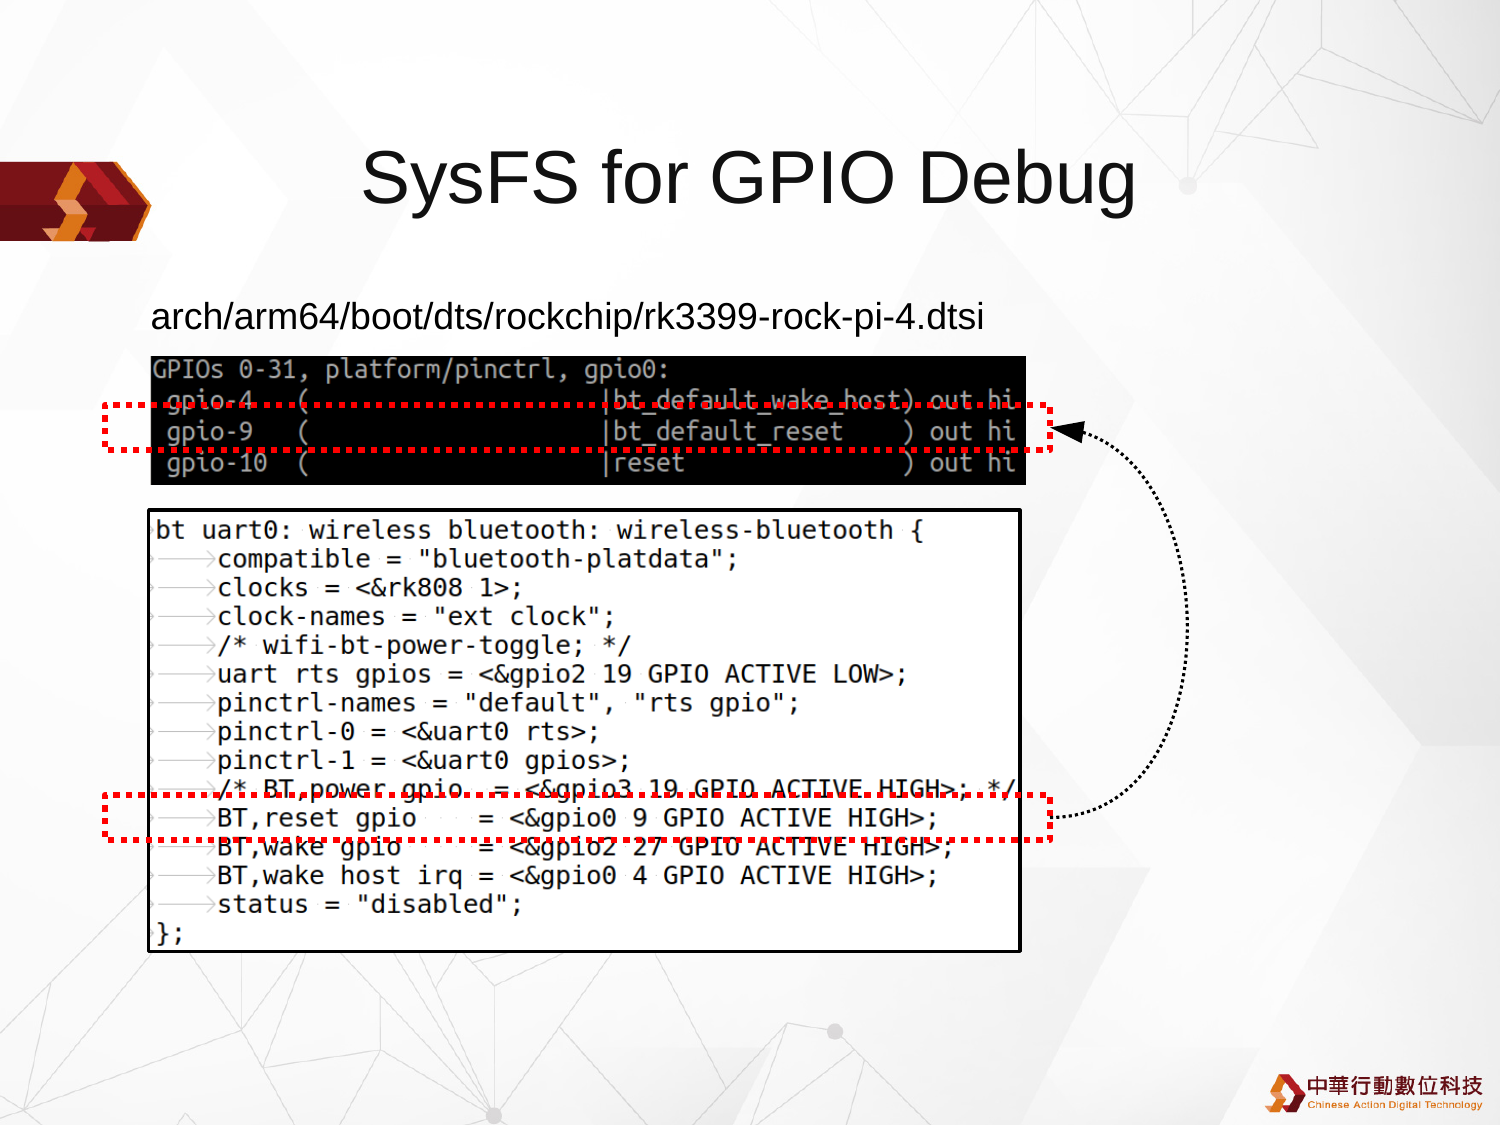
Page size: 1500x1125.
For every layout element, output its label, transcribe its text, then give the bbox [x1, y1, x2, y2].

picture [0, 0, 1500, 1125]
text_box arch/arm64/boot/dts/rockchip/rk3399-rock-pi-4.dtsi [135, 285, 1000, 345]
title SysFS for GPIO Debug [107, 101, 1367, 255]
